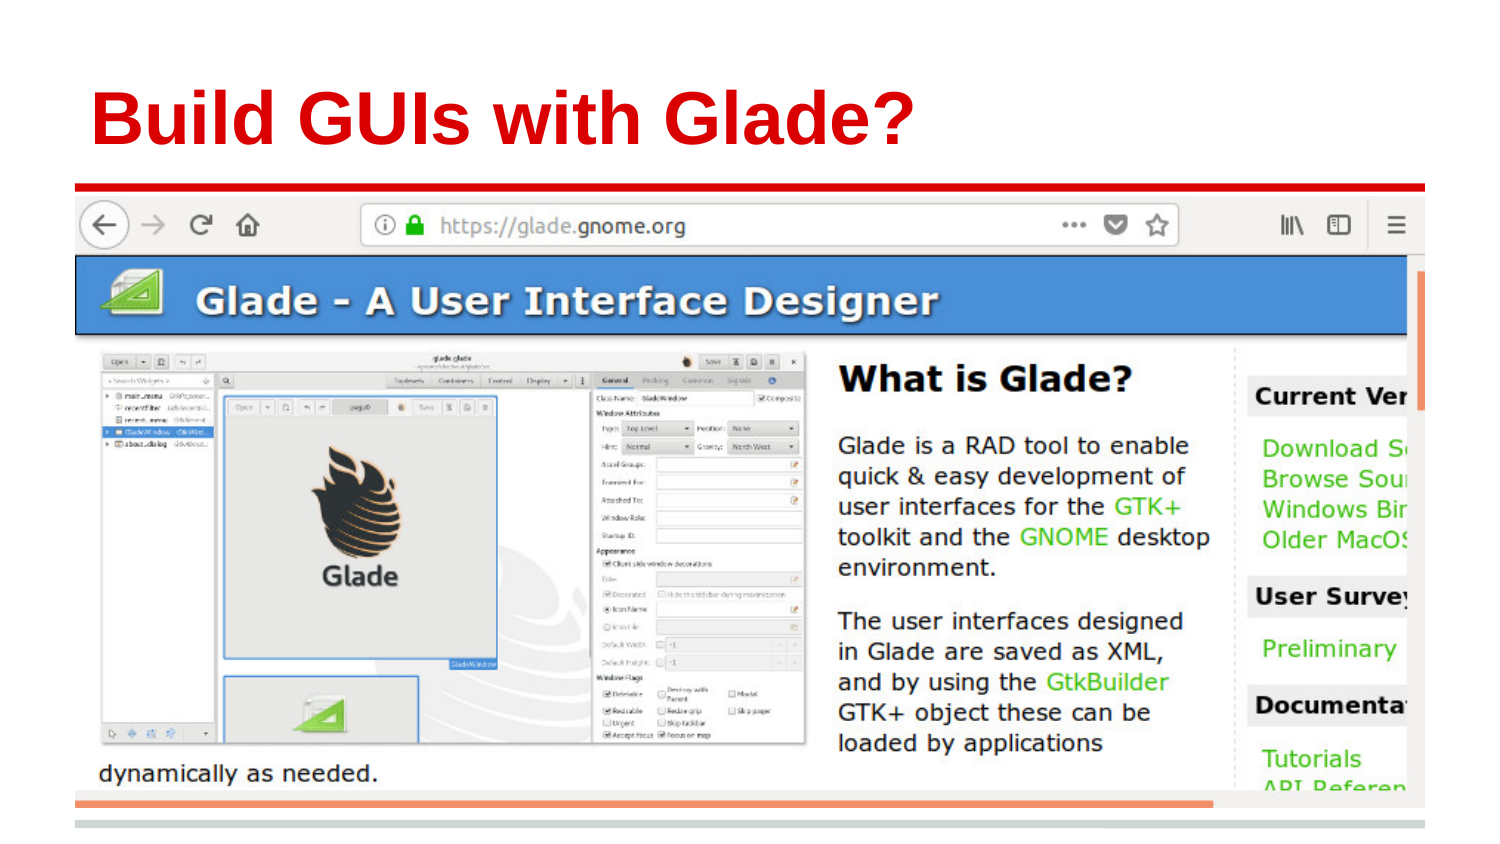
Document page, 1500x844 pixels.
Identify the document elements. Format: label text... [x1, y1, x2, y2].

title Build GUIs with Glade? [75, 33, 1425, 175]
picture [75, 196, 1425, 808]
